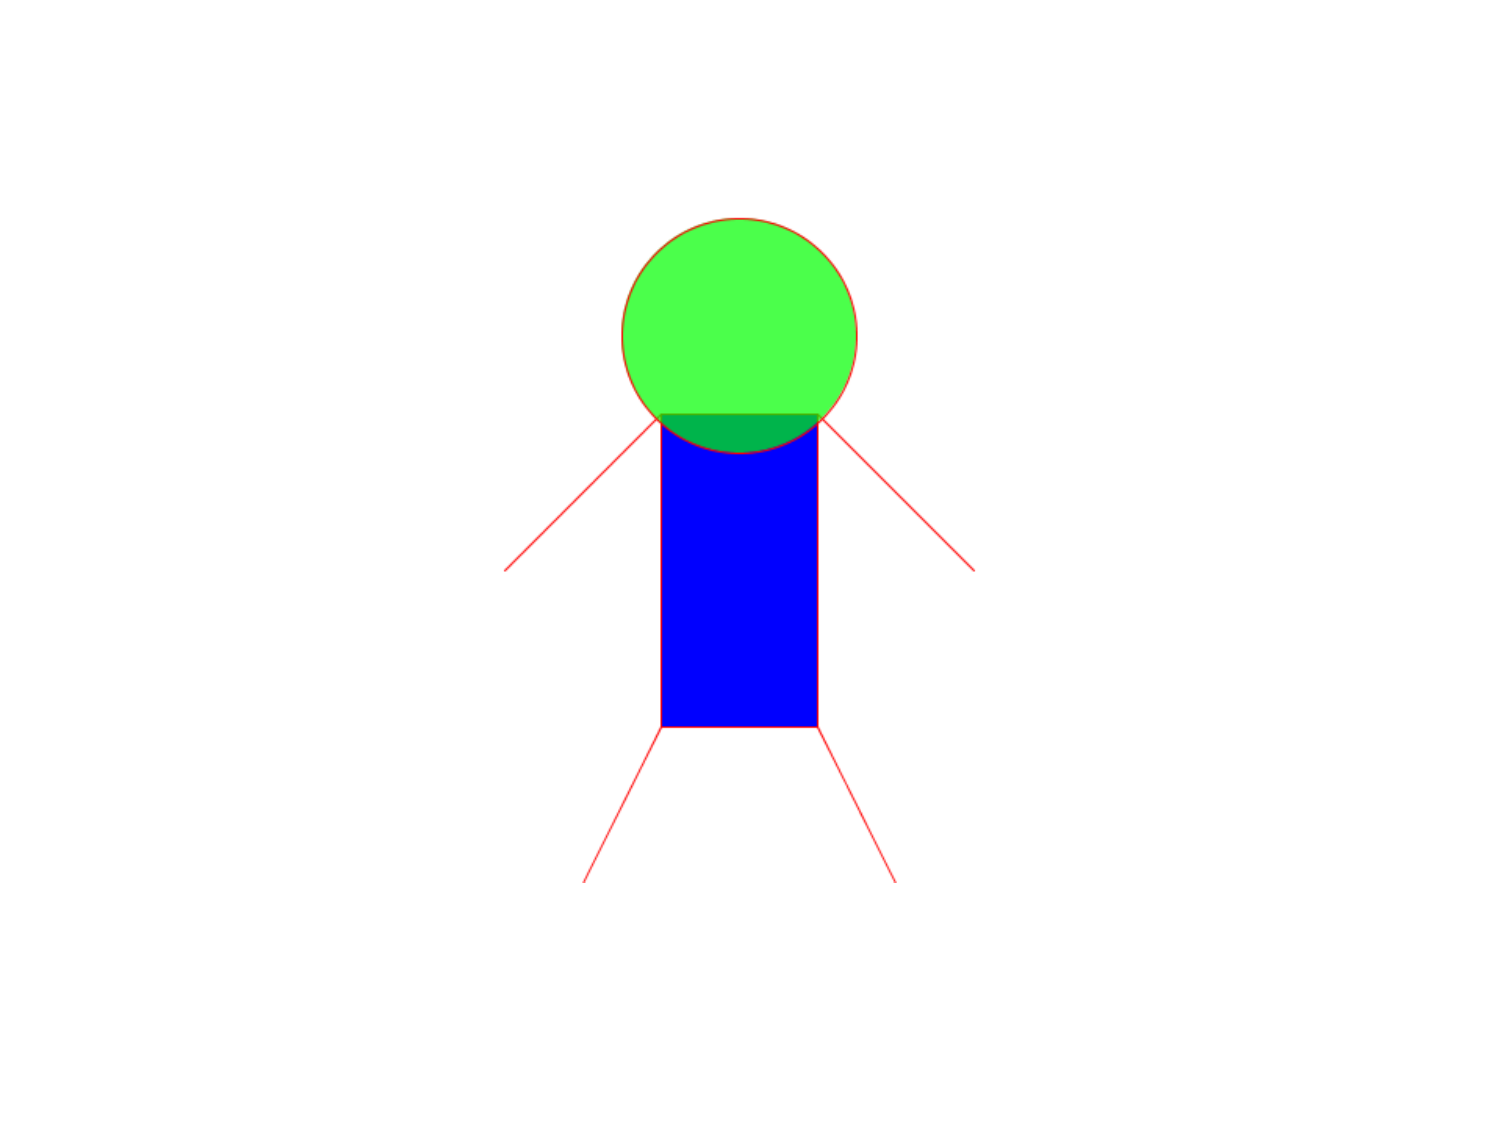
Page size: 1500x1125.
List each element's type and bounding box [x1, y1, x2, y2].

picture [348, 101, 1130, 884]
